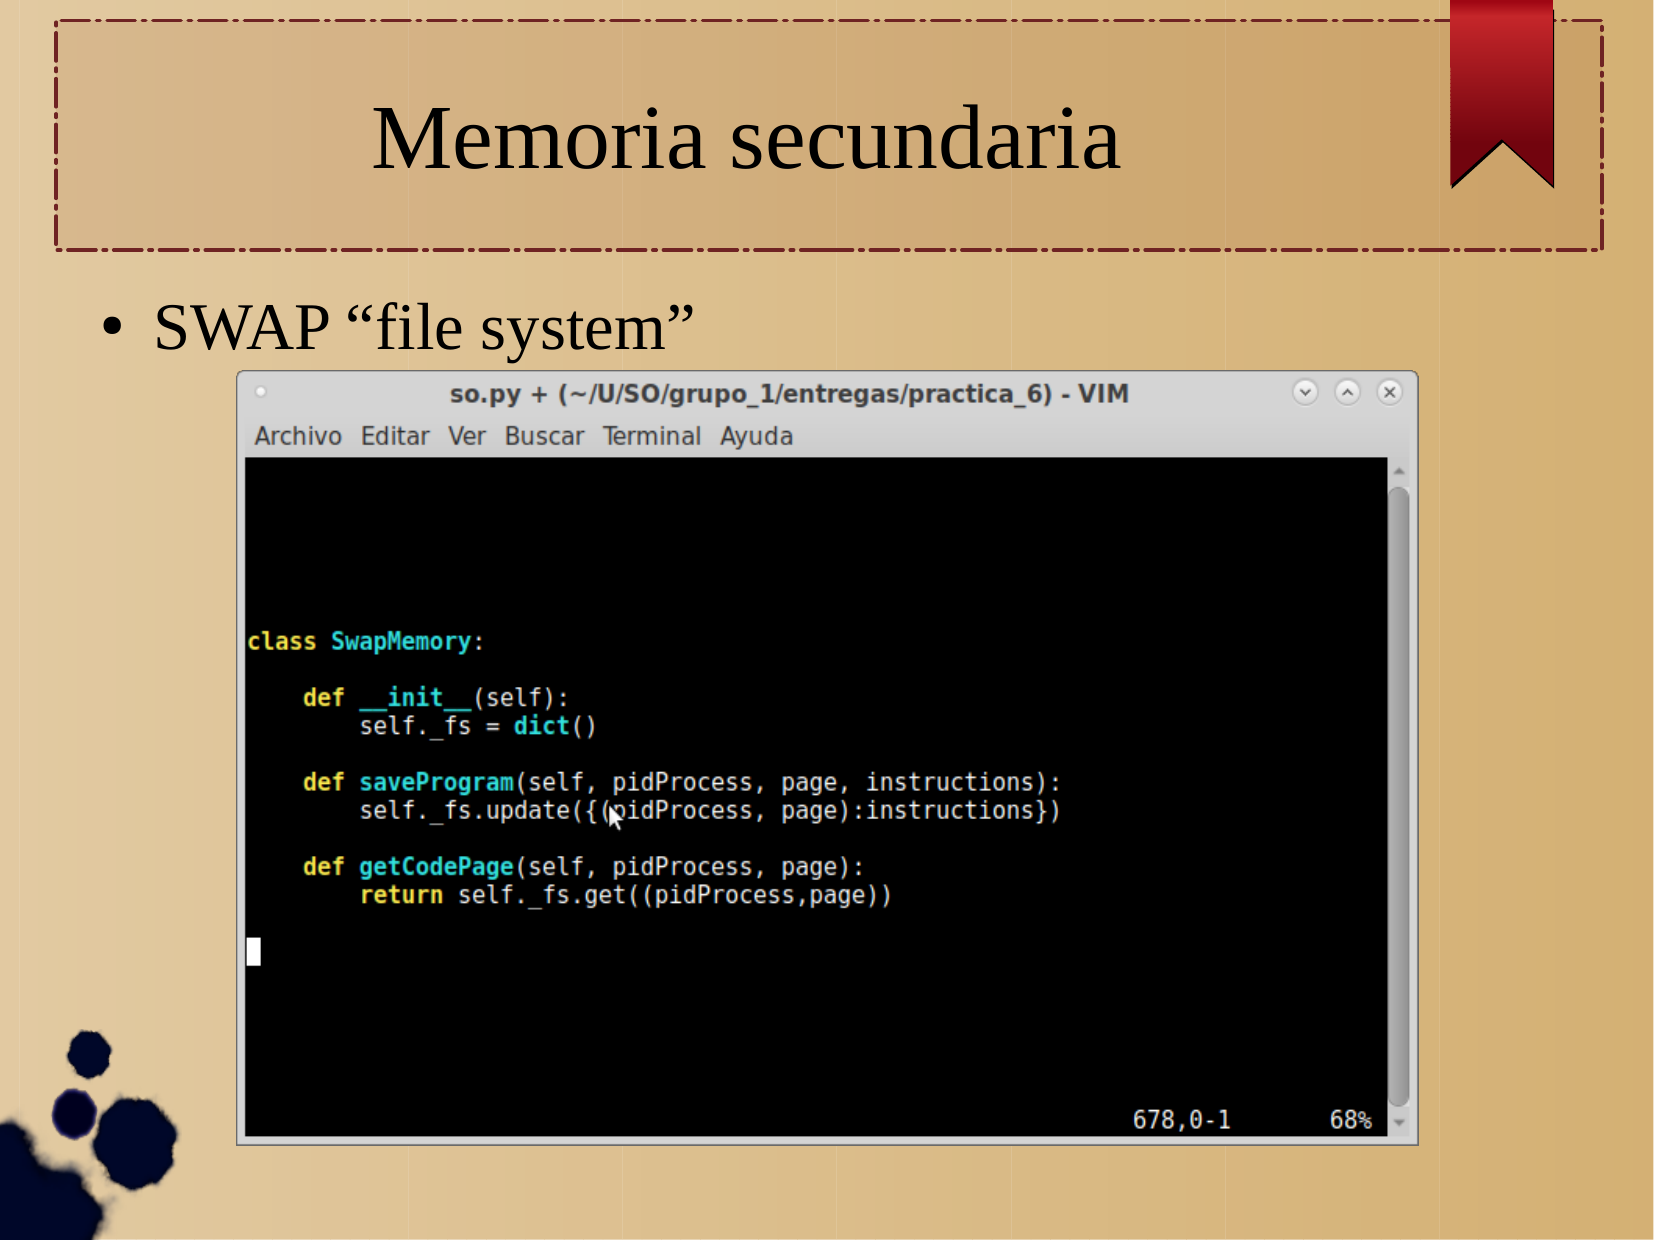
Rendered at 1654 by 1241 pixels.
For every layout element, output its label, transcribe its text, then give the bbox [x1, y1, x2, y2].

picture [236, 370, 1419, 1146]
title Memoria secundaria [82, 47, 1412, 229]
list SWAP “file system” [82, 290, 1571, 1010]
